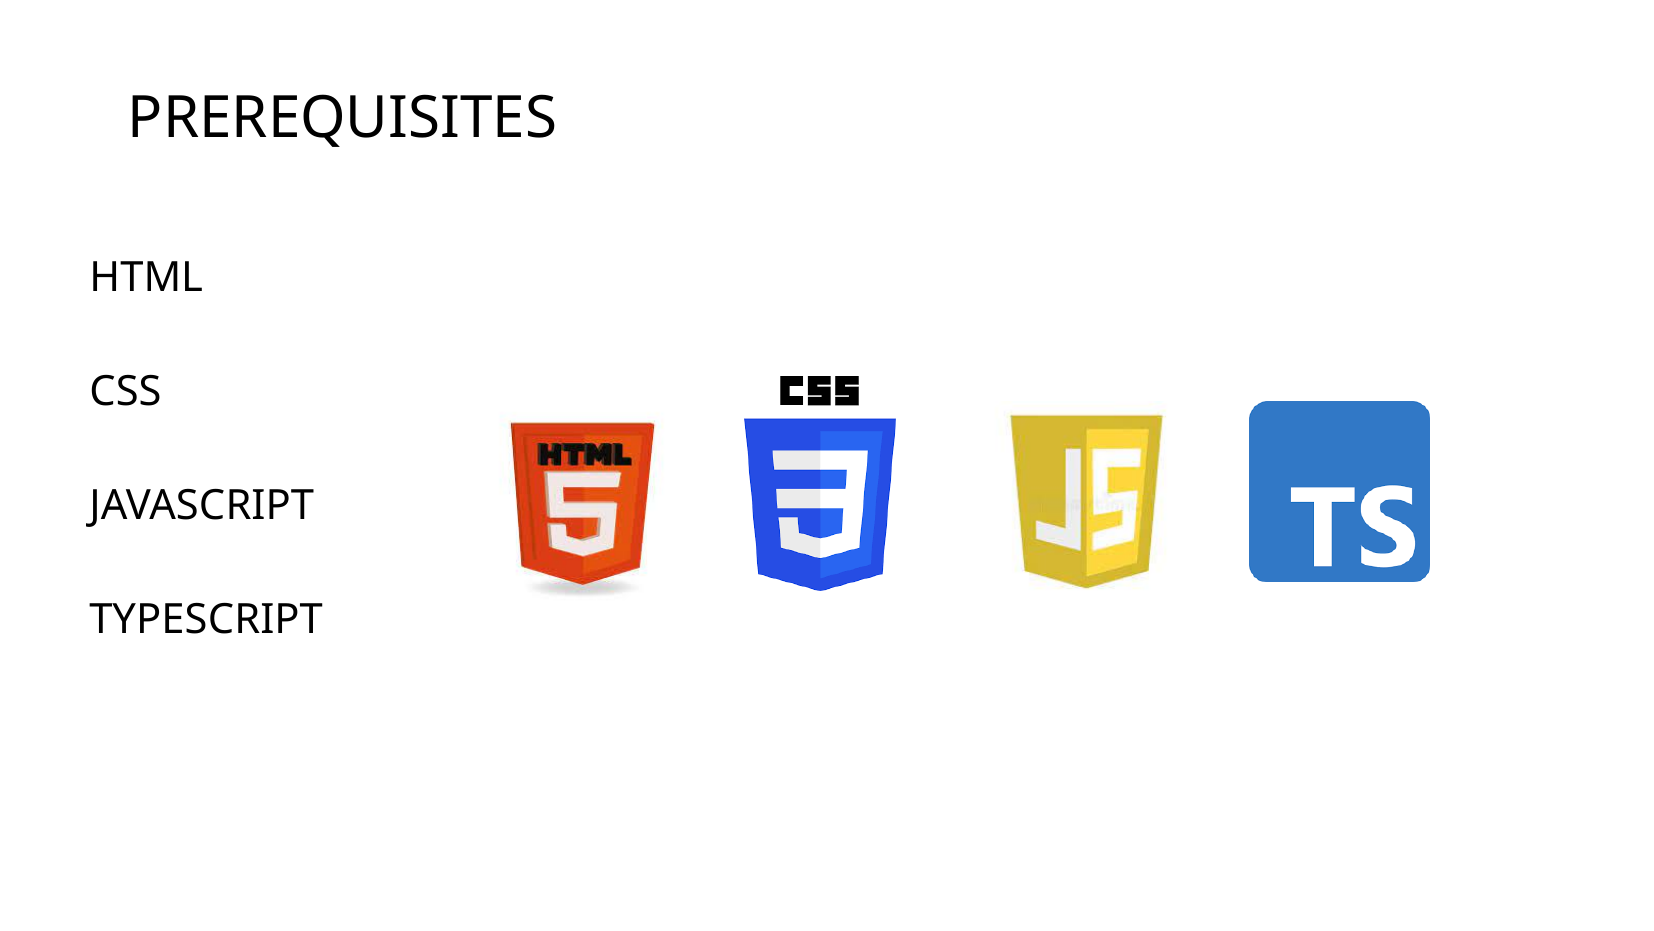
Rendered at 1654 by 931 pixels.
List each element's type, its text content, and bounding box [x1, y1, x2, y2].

subtitle HTML CSS JAVASCRIPT TYPESCRIPT [89, 214, 1578, 754]
picture [944, 401, 1229, 603]
title PREREQUISITES [82, 37, 603, 193]
picture [1249, 401, 1430, 582]
picture [467, 396, 697, 626]
picture [744, 376, 896, 591]
